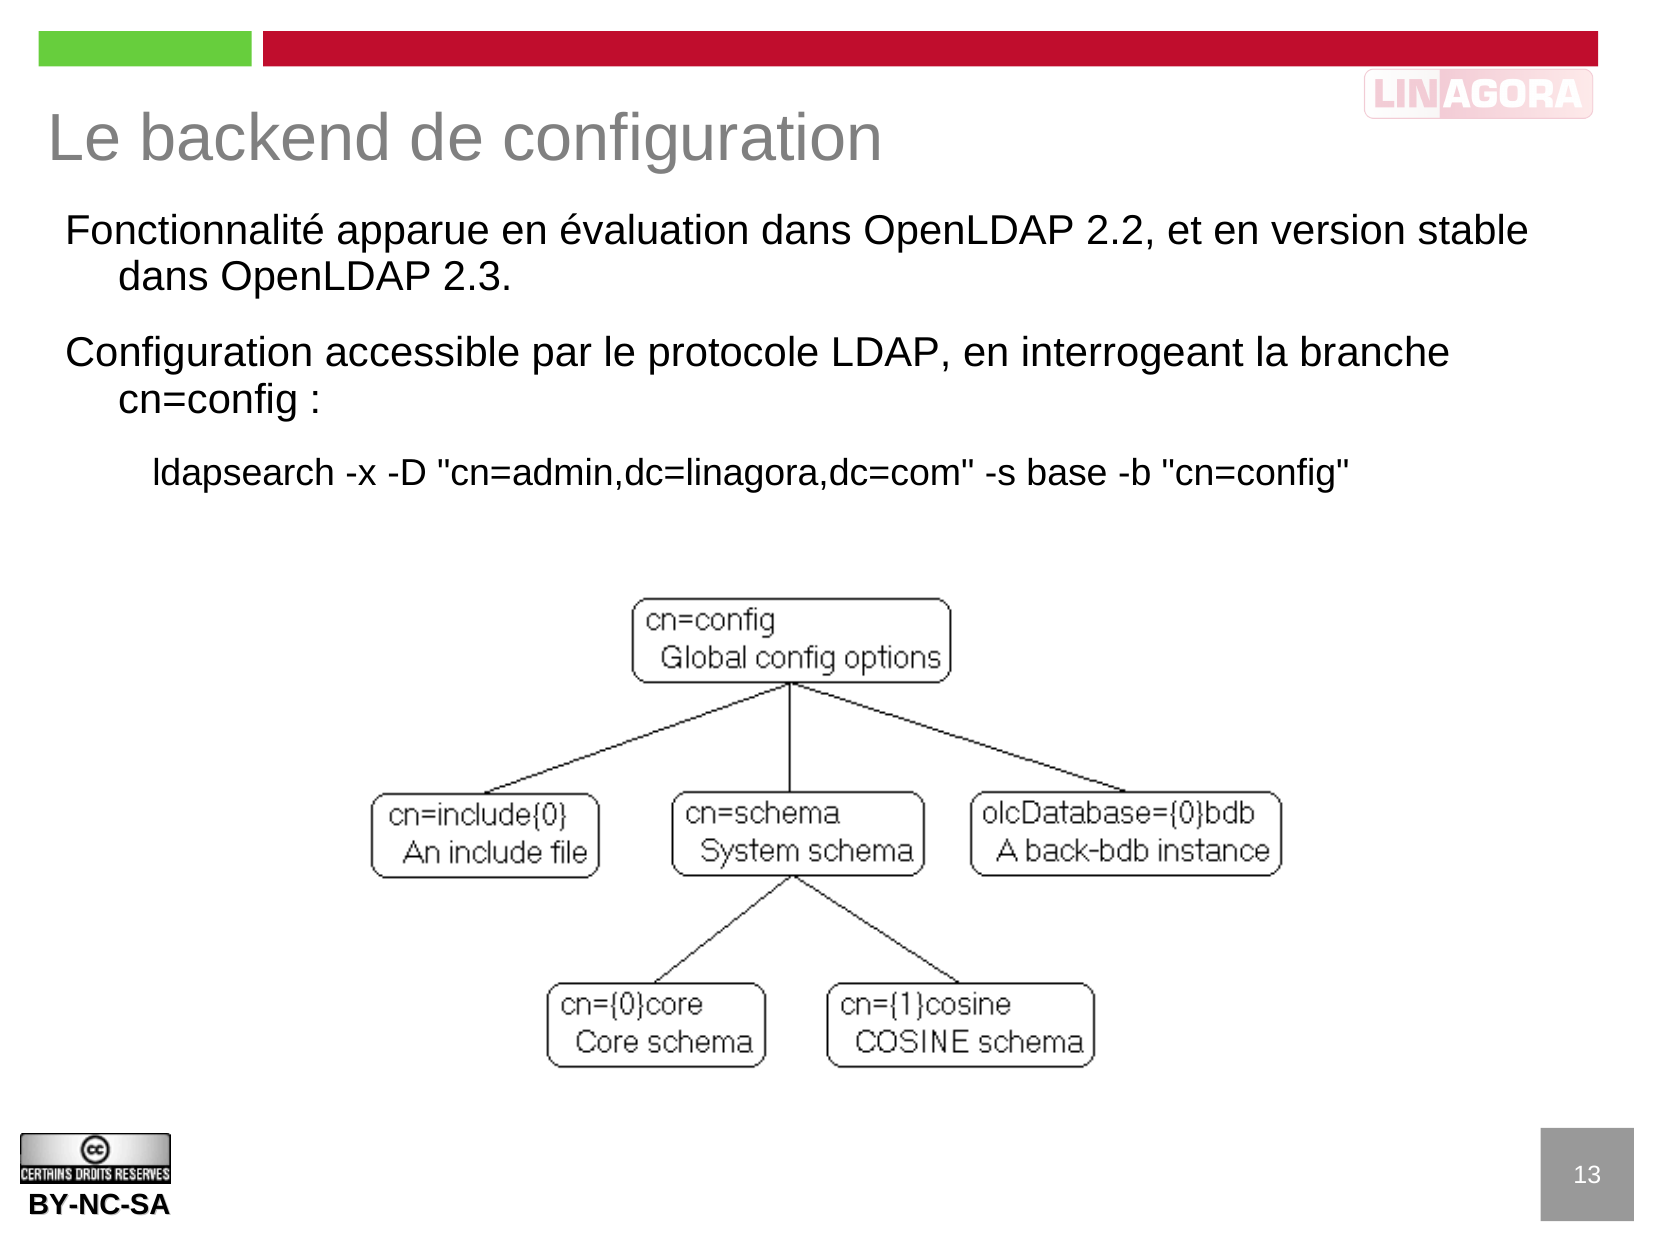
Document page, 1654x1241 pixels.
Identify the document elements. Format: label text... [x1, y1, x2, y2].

picture [20, 1133, 171, 1184]
picture [345, 570, 1309, 1106]
list Fonctionnalité apparue en évaluation dans OpenLDAP 2.2, et en version stable dans OpenLDAP 2.3. Configuration accessible par le protocole LDAP, en interrogeant la branche cn=config : ldapsearch -x -D "cn=admin,dc=linagora,dc=com" -s base -b "cn=config" [47, 206, 1625, 1093]
title Le backend de configuration [47, 97, 1447, 178]
